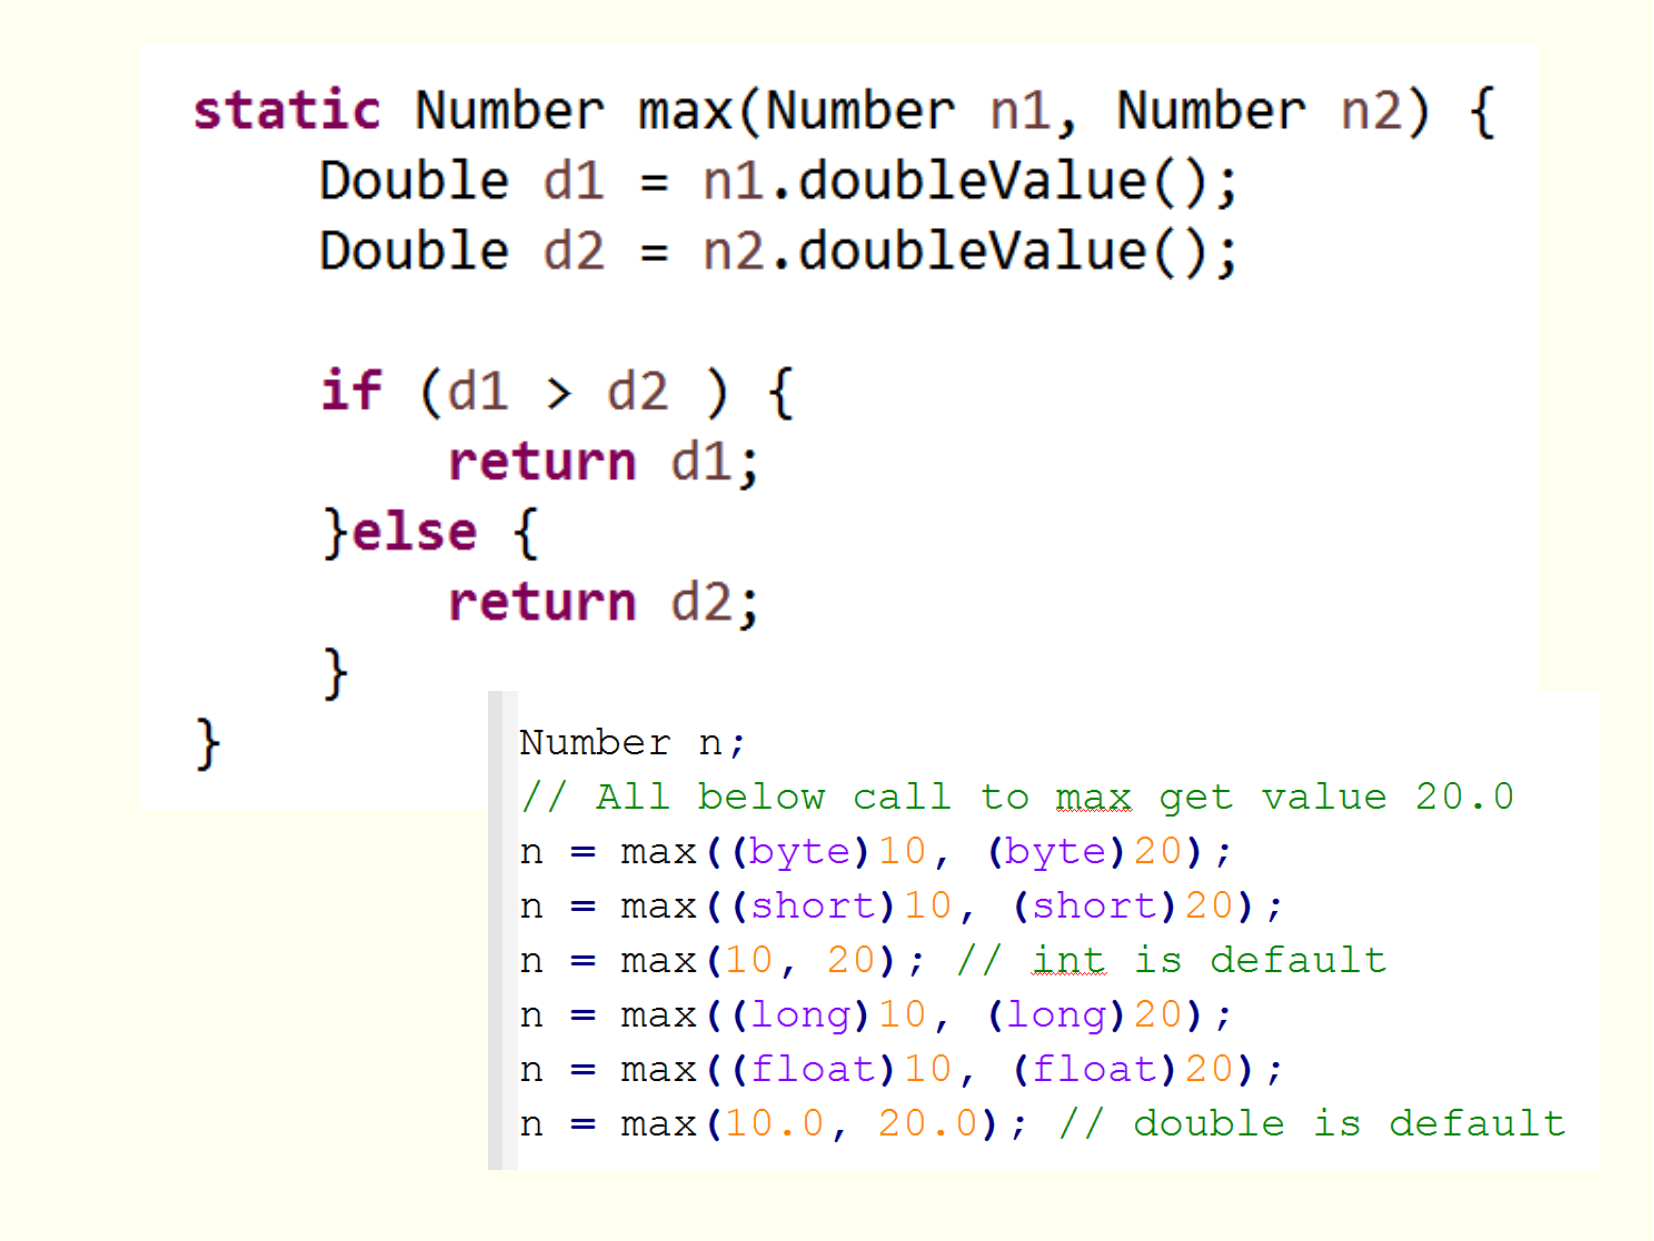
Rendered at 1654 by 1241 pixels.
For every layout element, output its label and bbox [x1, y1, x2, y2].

picture [139, 44, 1600, 1171]
